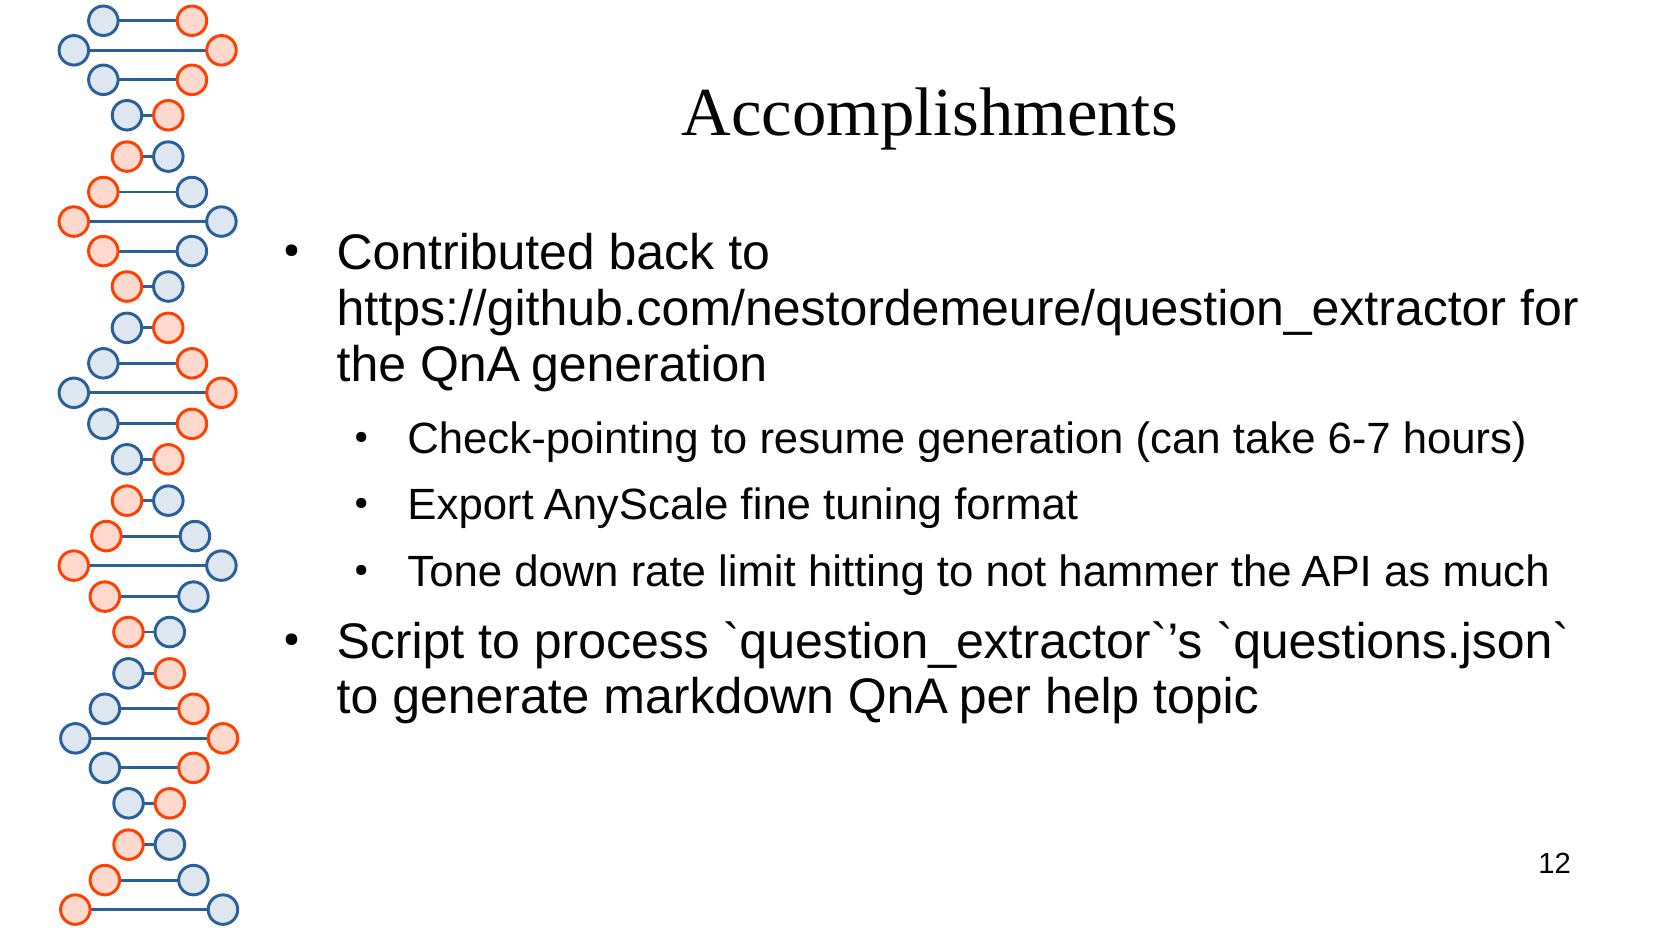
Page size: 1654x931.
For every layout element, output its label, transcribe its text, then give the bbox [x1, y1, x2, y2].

list Contributed back to https://github.com/nestordemeure/question_extractor for the QnA generation Check-pointing to resume generation (can take 6-7 hours) Export AnyScale fine tuning format Tone down rate limit hitting to not hammer the API as much Script to process `question_extractor`’s `questions.json` to generate markdown QnA per help topic [265, 224, 1595, 764]
title Accomplishments [265, 35, 1595, 189]
